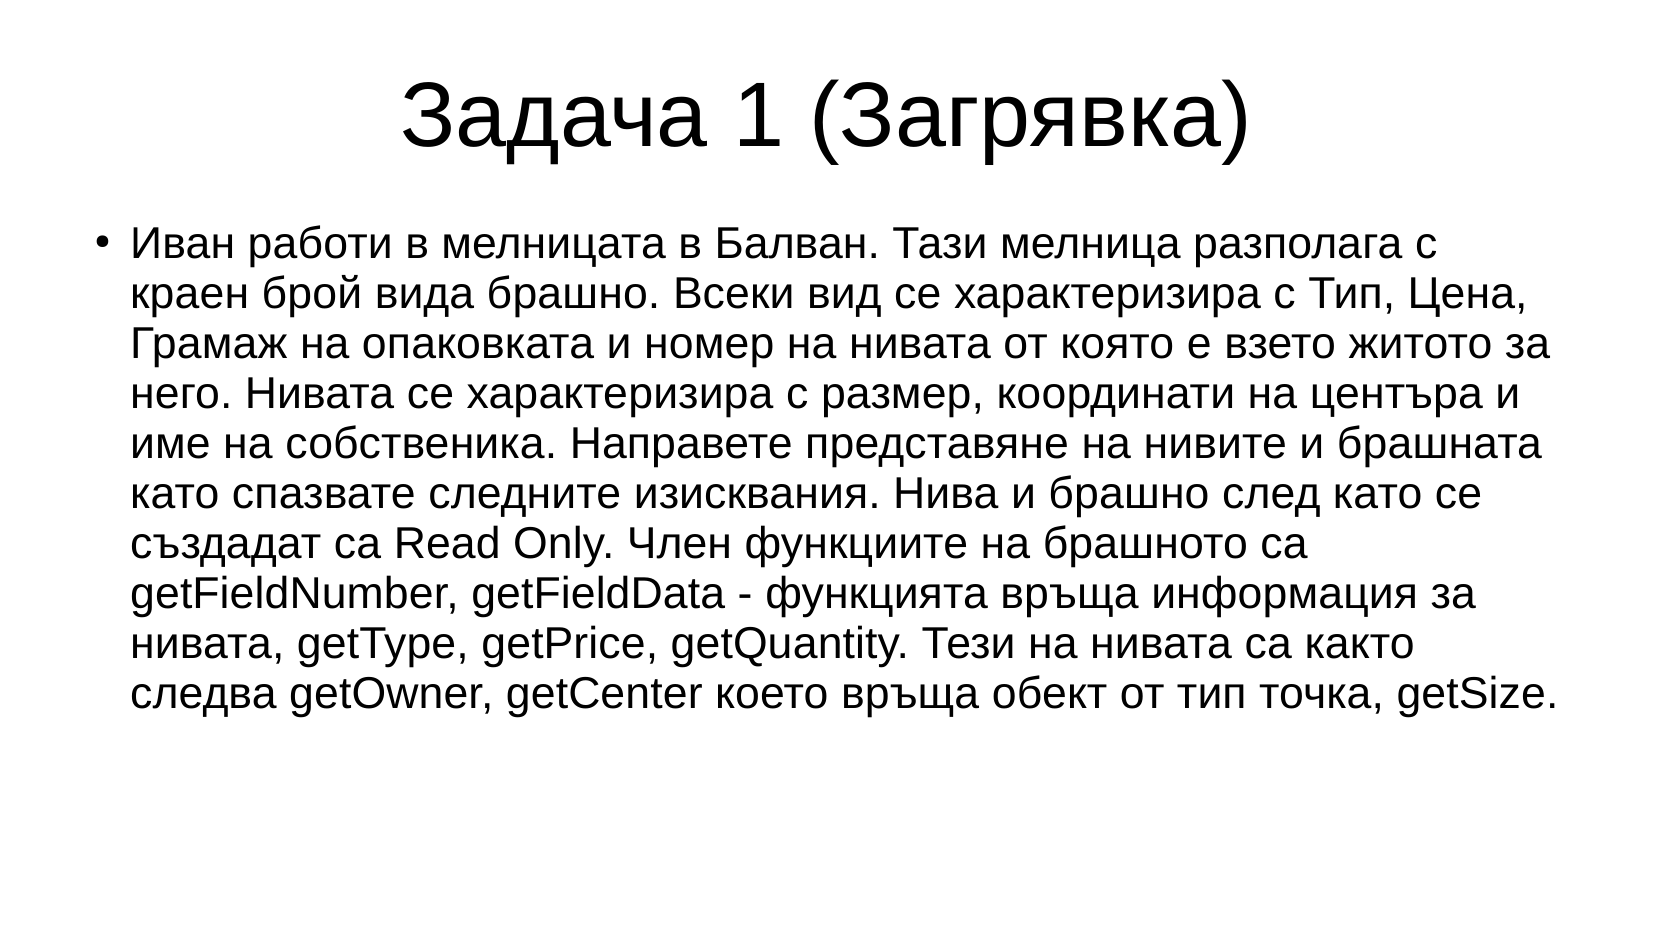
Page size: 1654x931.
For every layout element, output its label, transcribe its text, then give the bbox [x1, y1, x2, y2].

title Задача 1 (Загрявка) [82, 37, 1571, 193]
list Иван работи в мелницата в Балван. Тази мелница разполага с краен брой вида брашно. Всеки вид се характеризира с Тип, Цена, Грамаж на опаковката и номер на нивата от която е взето житото за него. Нивата се характеризира с размер, координати на центъра и име на собственика. Направете представяне на нивите и брашната като спазвате следните изисквания. Нива и брашно след като се създадат са Read Only. Член функциите на брашното са getFieldNumber, getFieldData - функцията връща информация за нивата, getType, getPrice, getQuantity. Тези на нивата са както следва getOwner, getCenter което връща обект от тип точка, getSize. [82, 217, 1571, 758]
